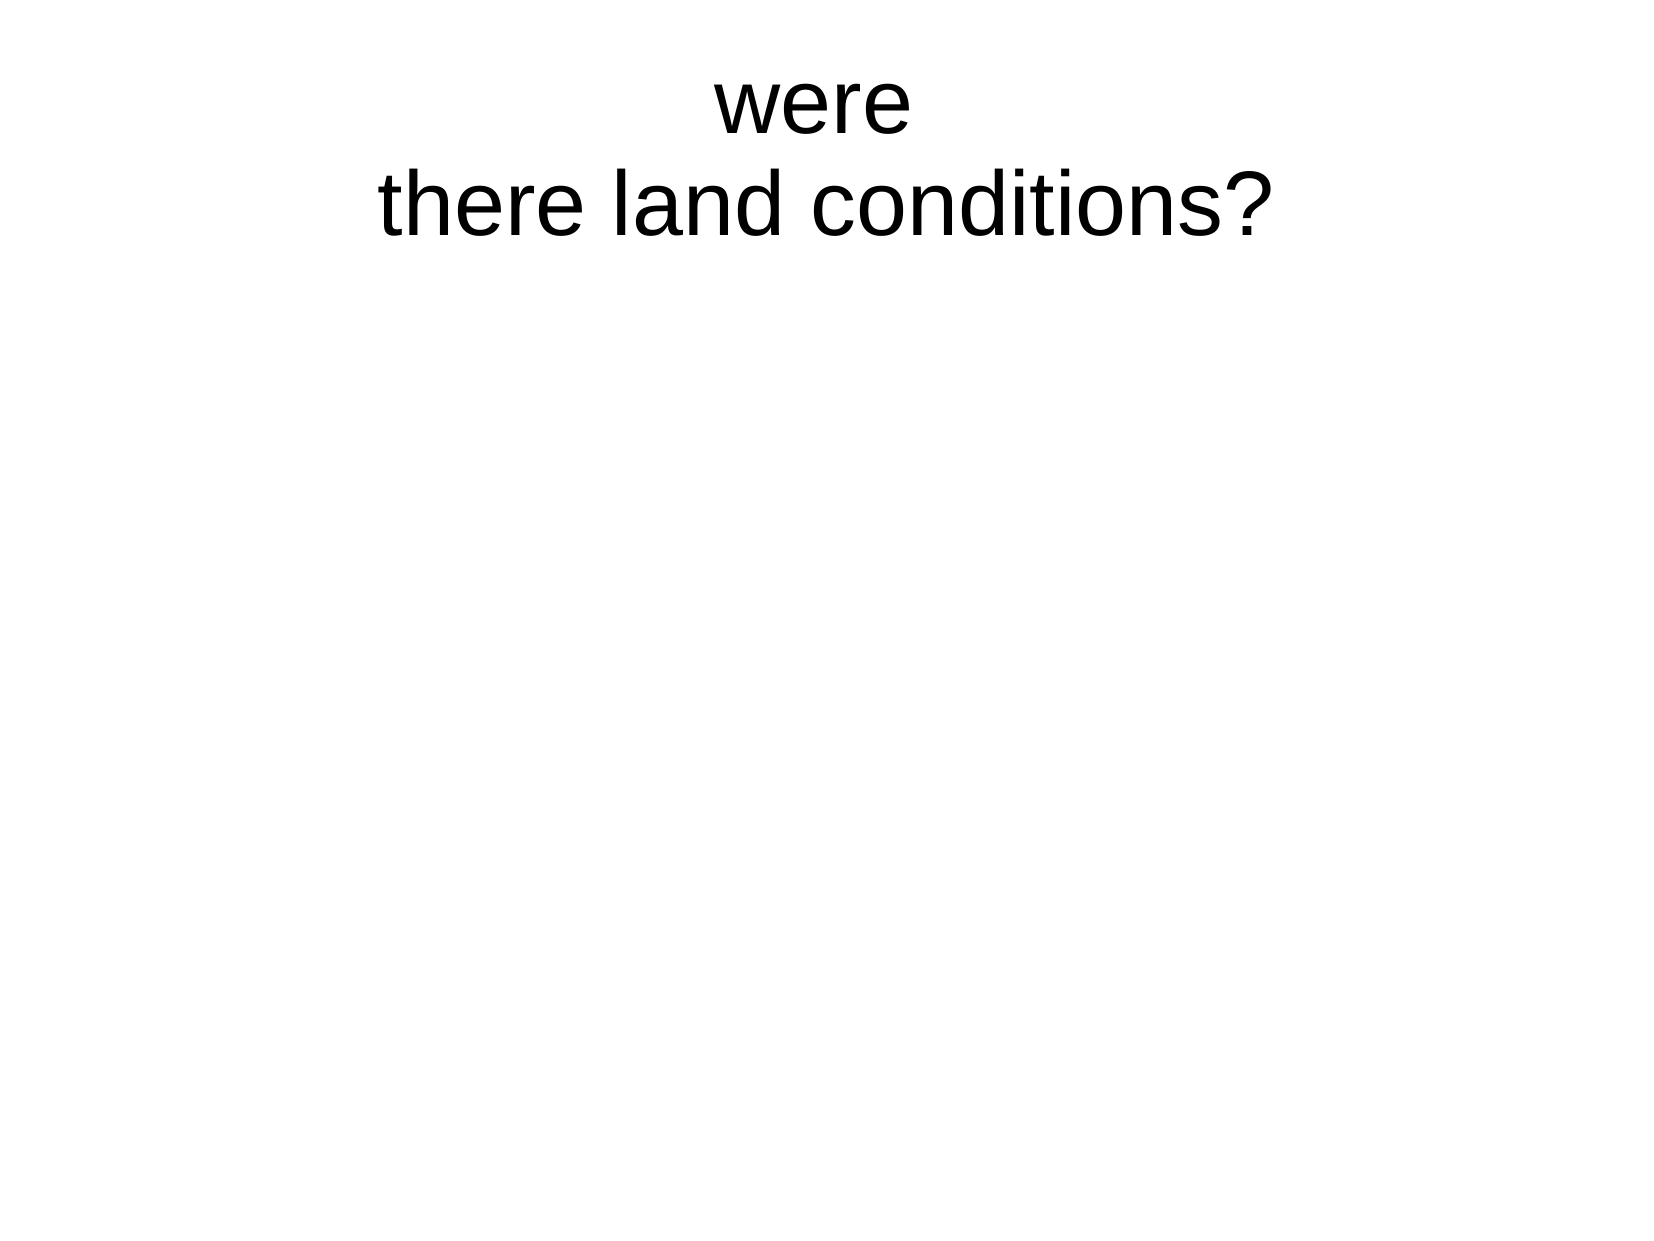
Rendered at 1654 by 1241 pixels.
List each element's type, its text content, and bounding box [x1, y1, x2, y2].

title were there land conditions? [82, 49, 1571, 257]
